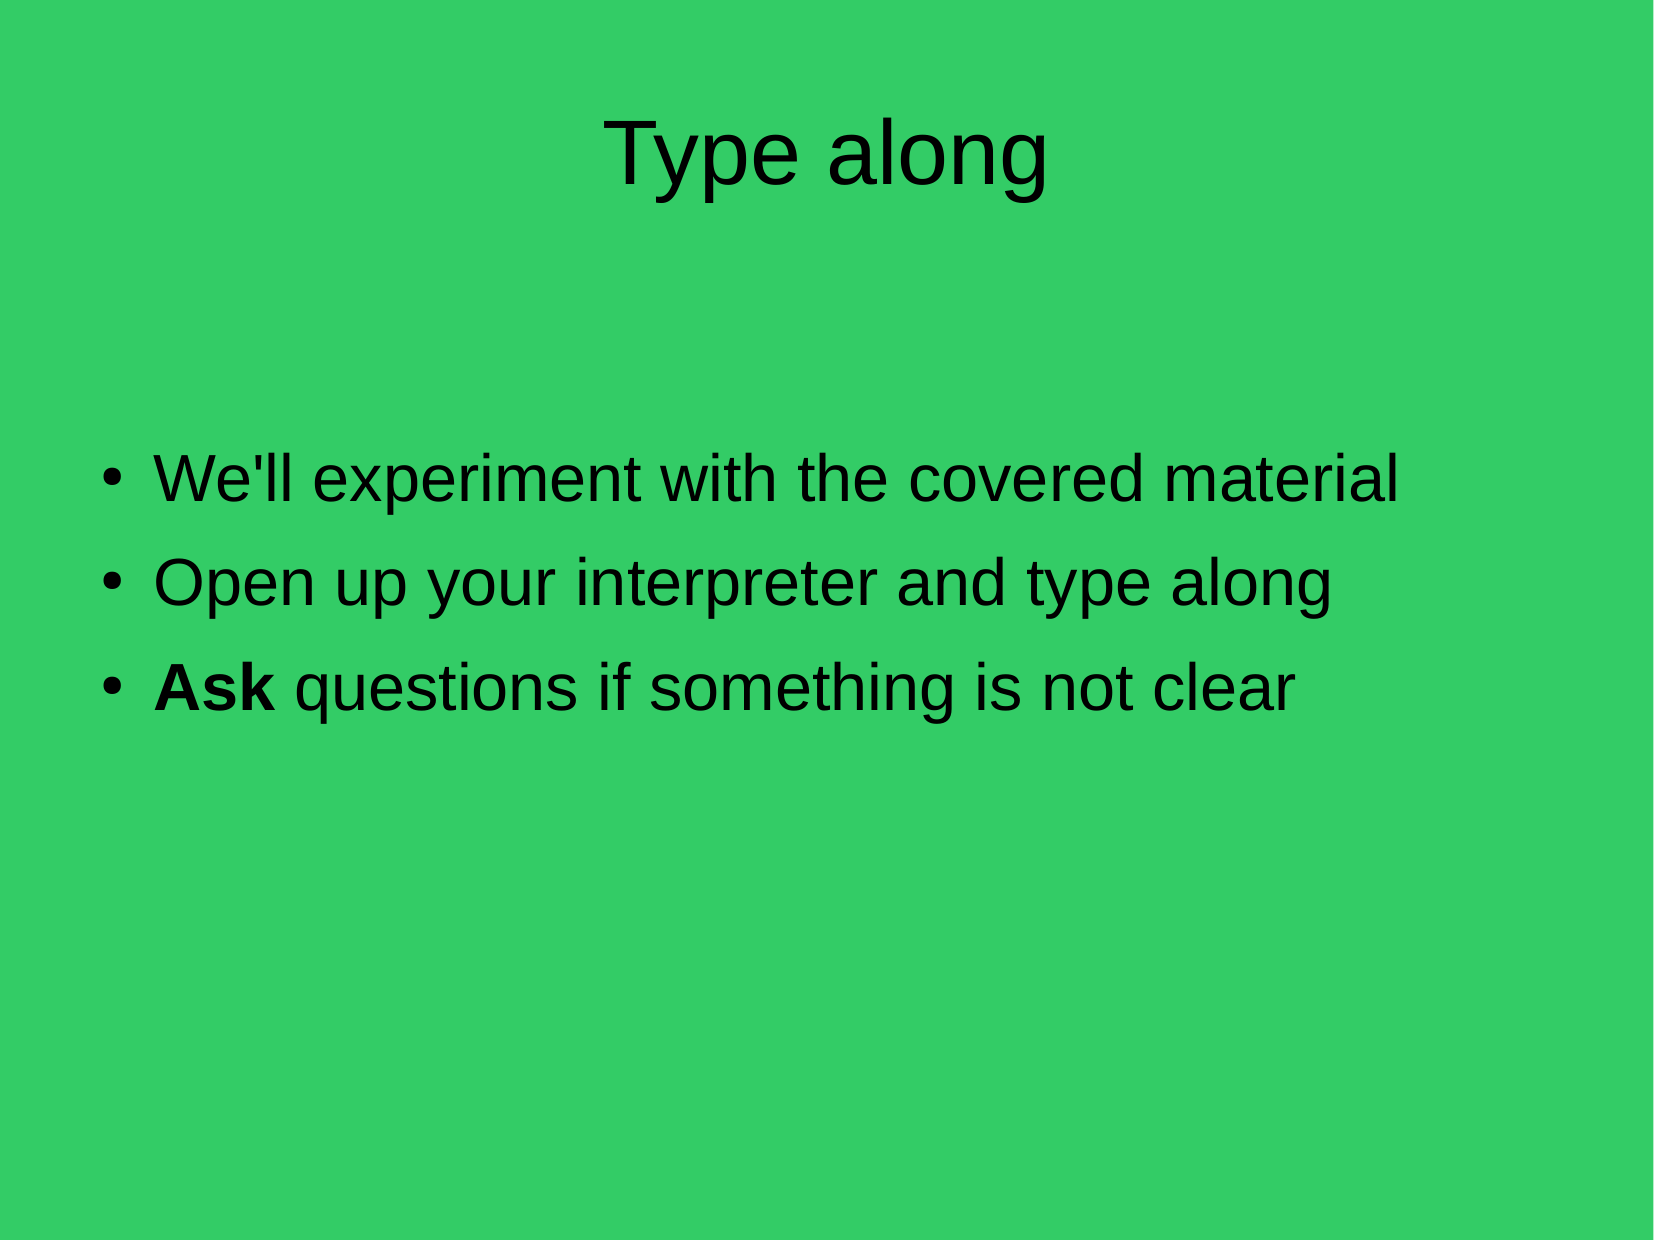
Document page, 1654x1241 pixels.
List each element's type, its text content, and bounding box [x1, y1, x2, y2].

list We'll experiment with the covered material Open up your interpreter and type along Ask questions if something is not clear [82, 232, 1571, 1154]
title Type along [82, 49, 1571, 232]
